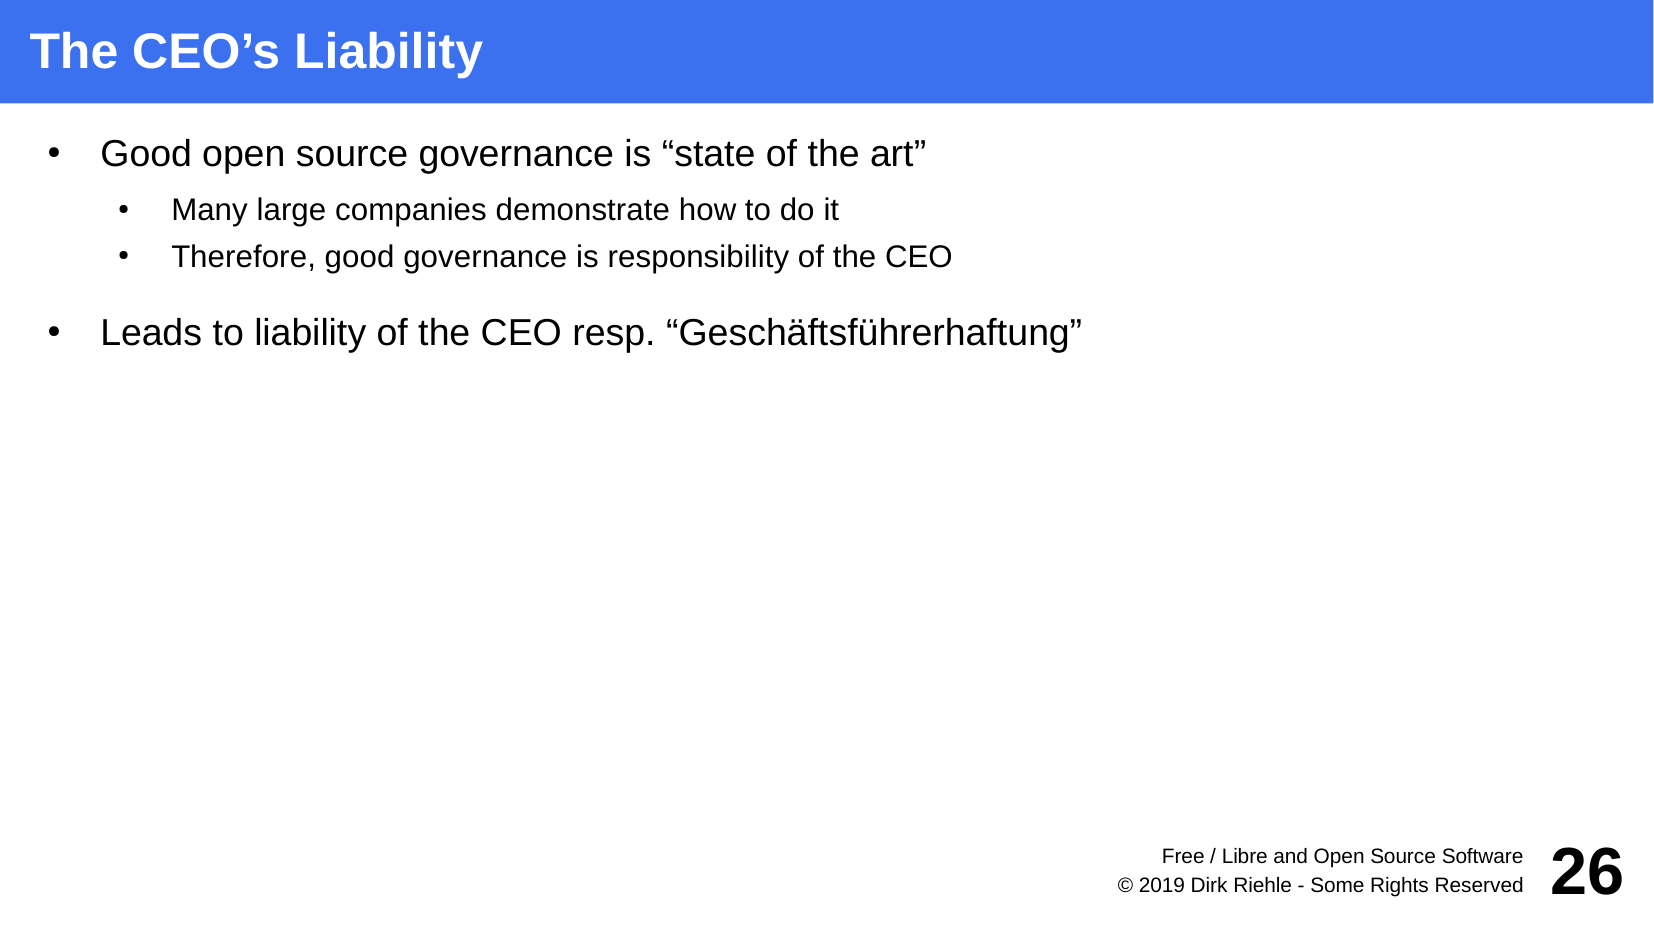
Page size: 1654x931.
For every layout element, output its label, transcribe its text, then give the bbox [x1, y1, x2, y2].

list Good open source governance is “state of the art” Many large companies demonstrate how to do it Therefore, good governance is responsibility of the CEO Leads to liability of the CEO resp. “Geschäftsführerhaftung” [29, 132, 1625, 813]
title The CEO’s Liability [0, 0, 1654, 104]
